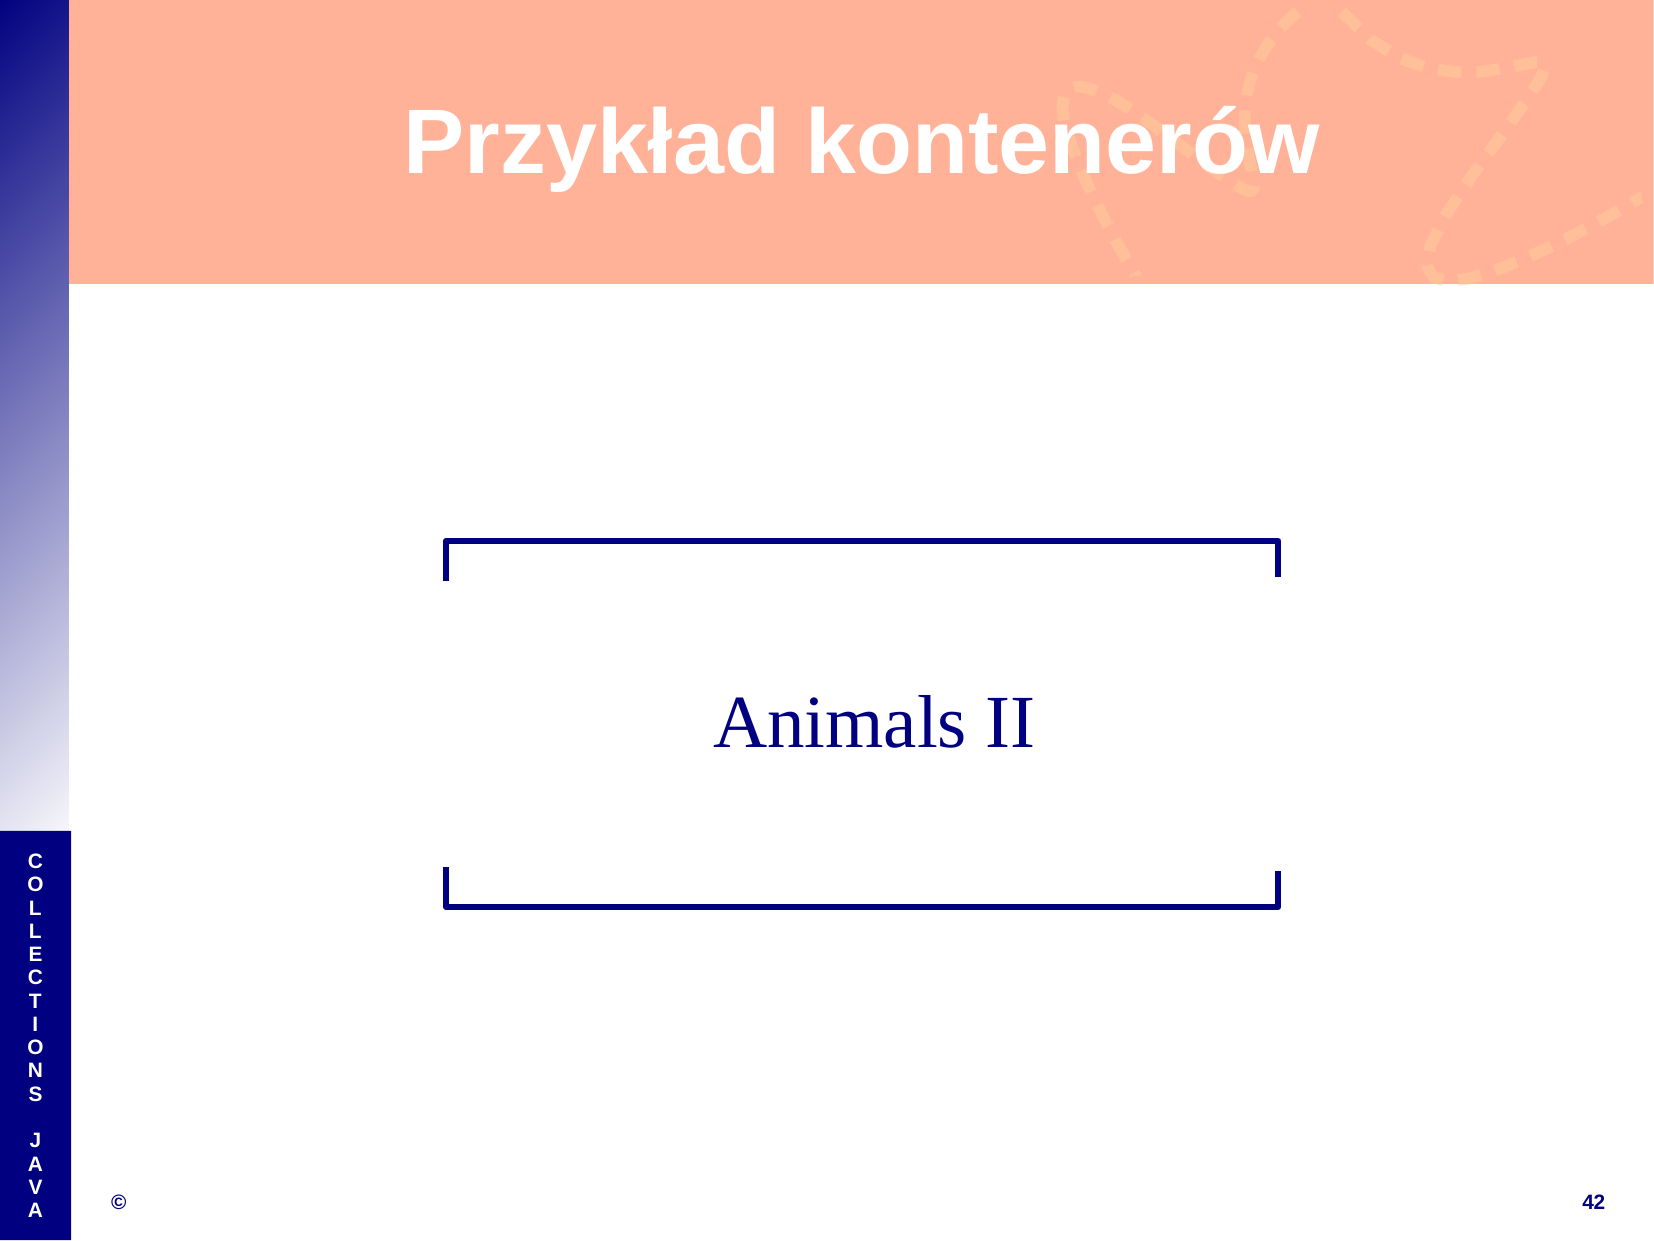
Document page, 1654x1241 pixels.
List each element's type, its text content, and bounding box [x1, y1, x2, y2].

text_box C O L L E C T I O N S J A V A [0, 830, 71, 1241]
title Przykład kontenerów [70, 37, 1654, 246]
text_box Animals II [461, 513, 1263, 931]
